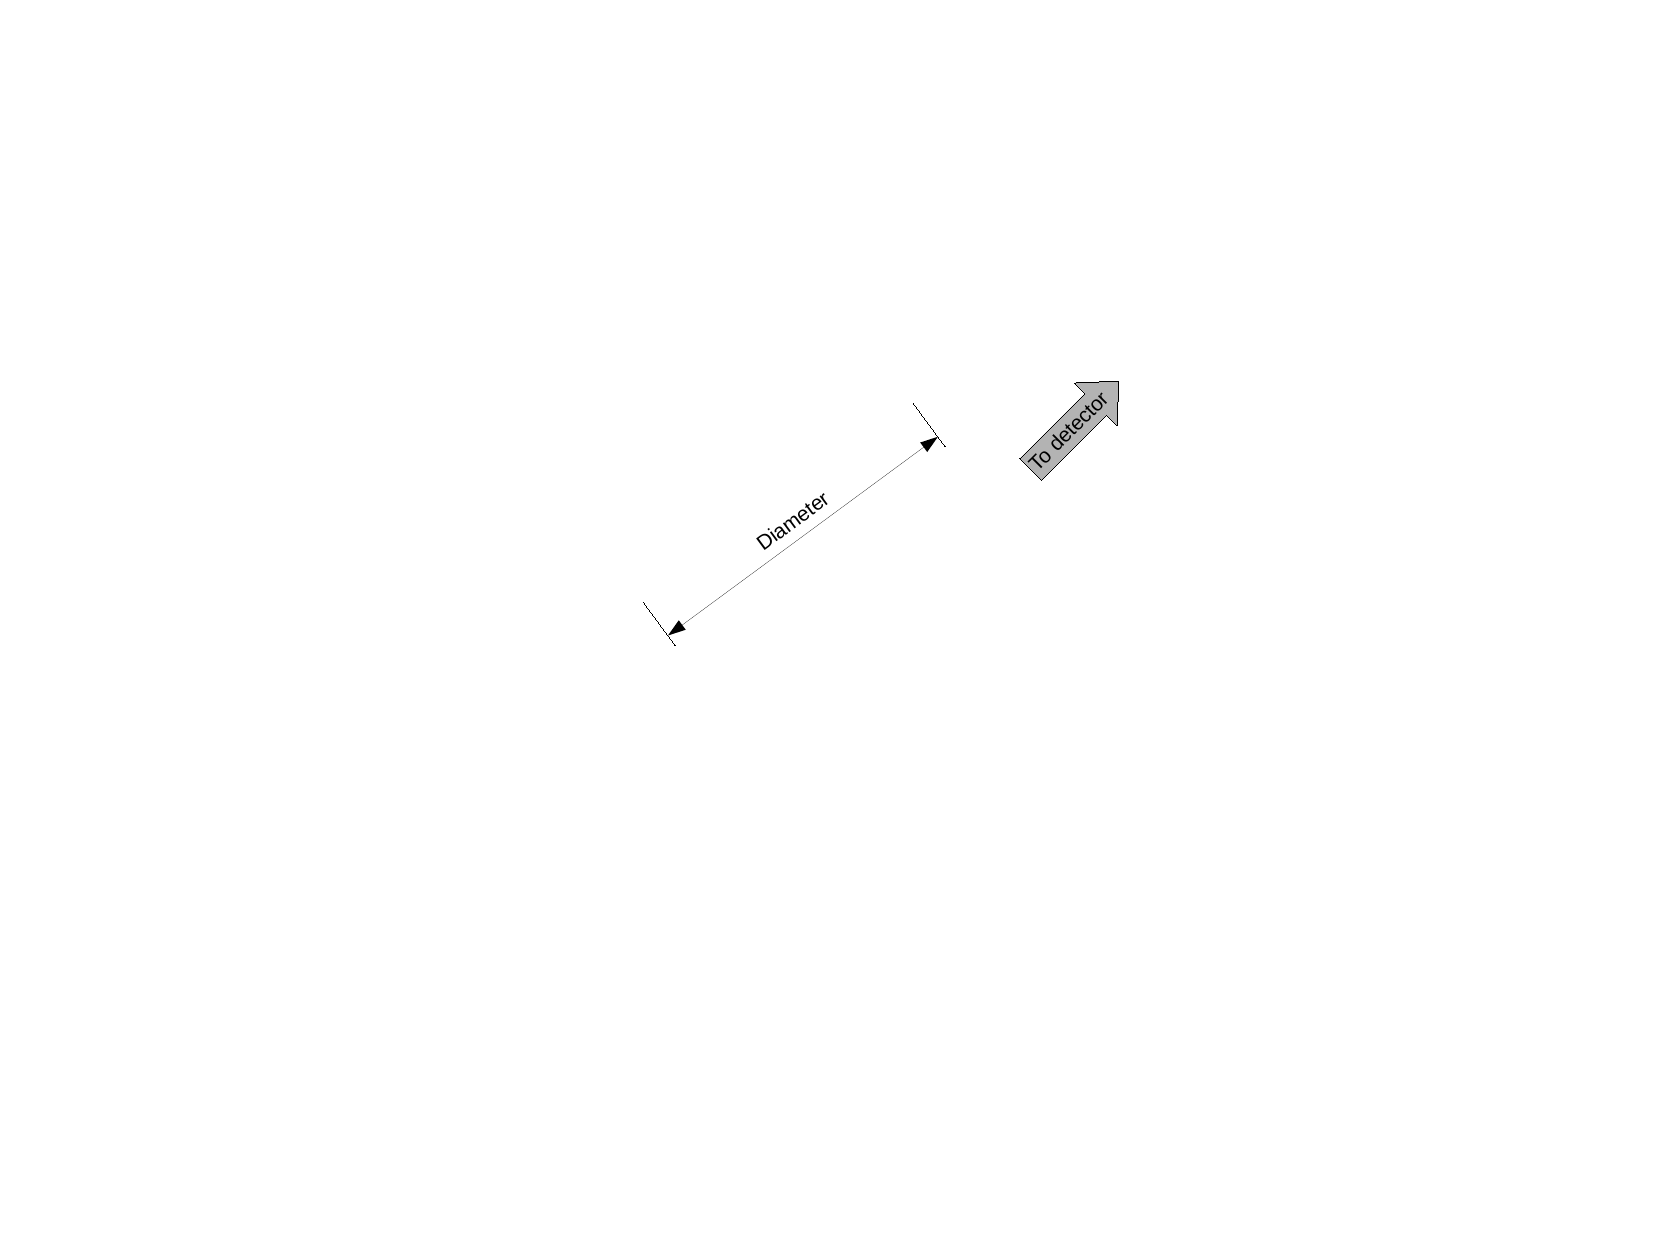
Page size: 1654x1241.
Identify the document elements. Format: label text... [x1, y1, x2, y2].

picture [558, 360, 1159, 869]
text_box To detector [1019, 381, 1119, 481]
